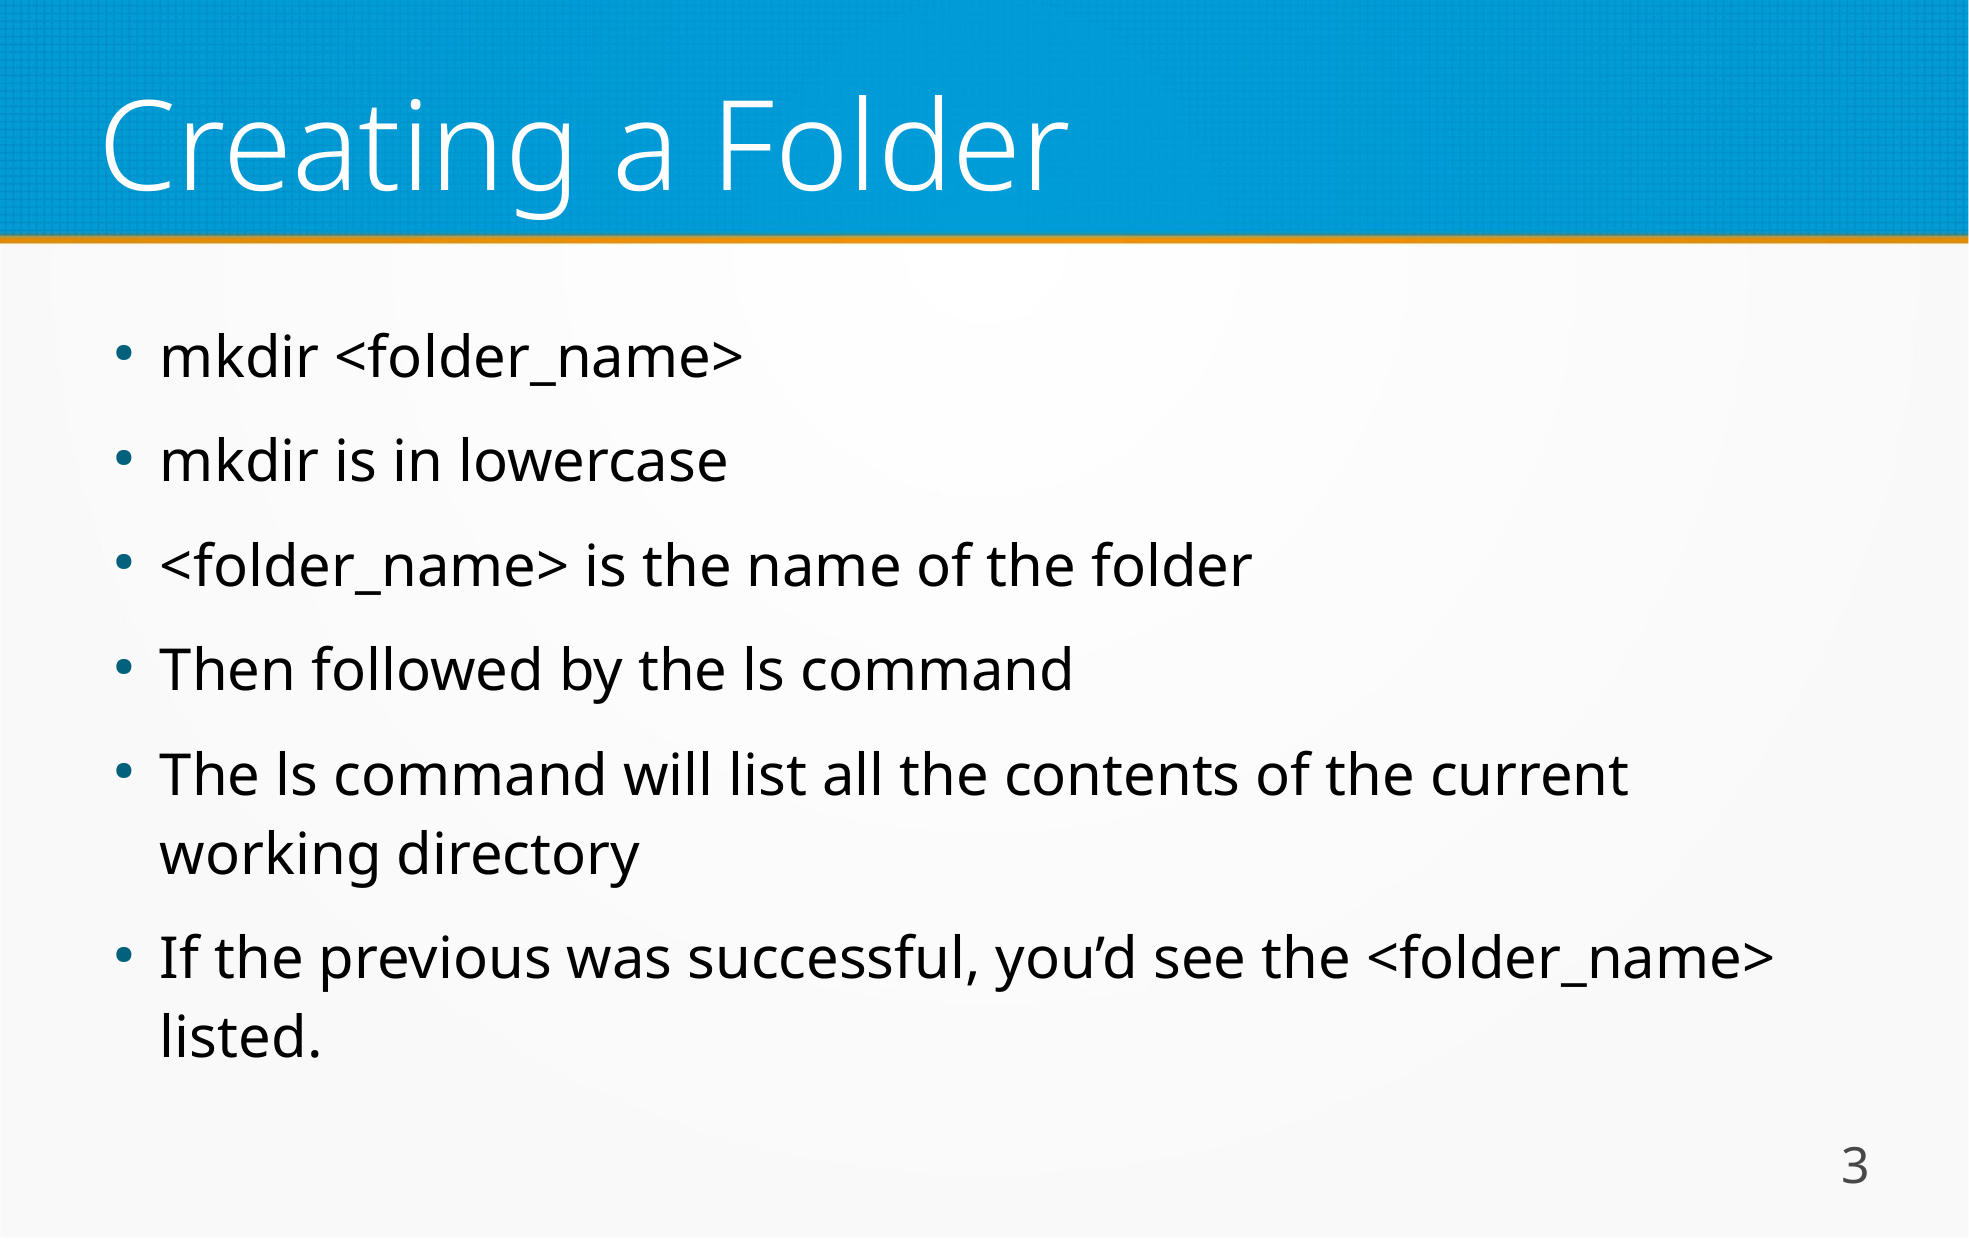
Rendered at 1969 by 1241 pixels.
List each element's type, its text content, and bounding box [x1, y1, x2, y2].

title Creating a Folder [98, 19, 1870, 227]
picture [0, 233, 1969, 1241]
list mkdir <folder_name> mkdir is in lowercase <folder_name> is the name of the folder Then followed by the ls command The ls command will list all the contents of the current working directory If the previous was successful, you’d see the <folder_name> listed. [98, 315, 1861, 1081]
